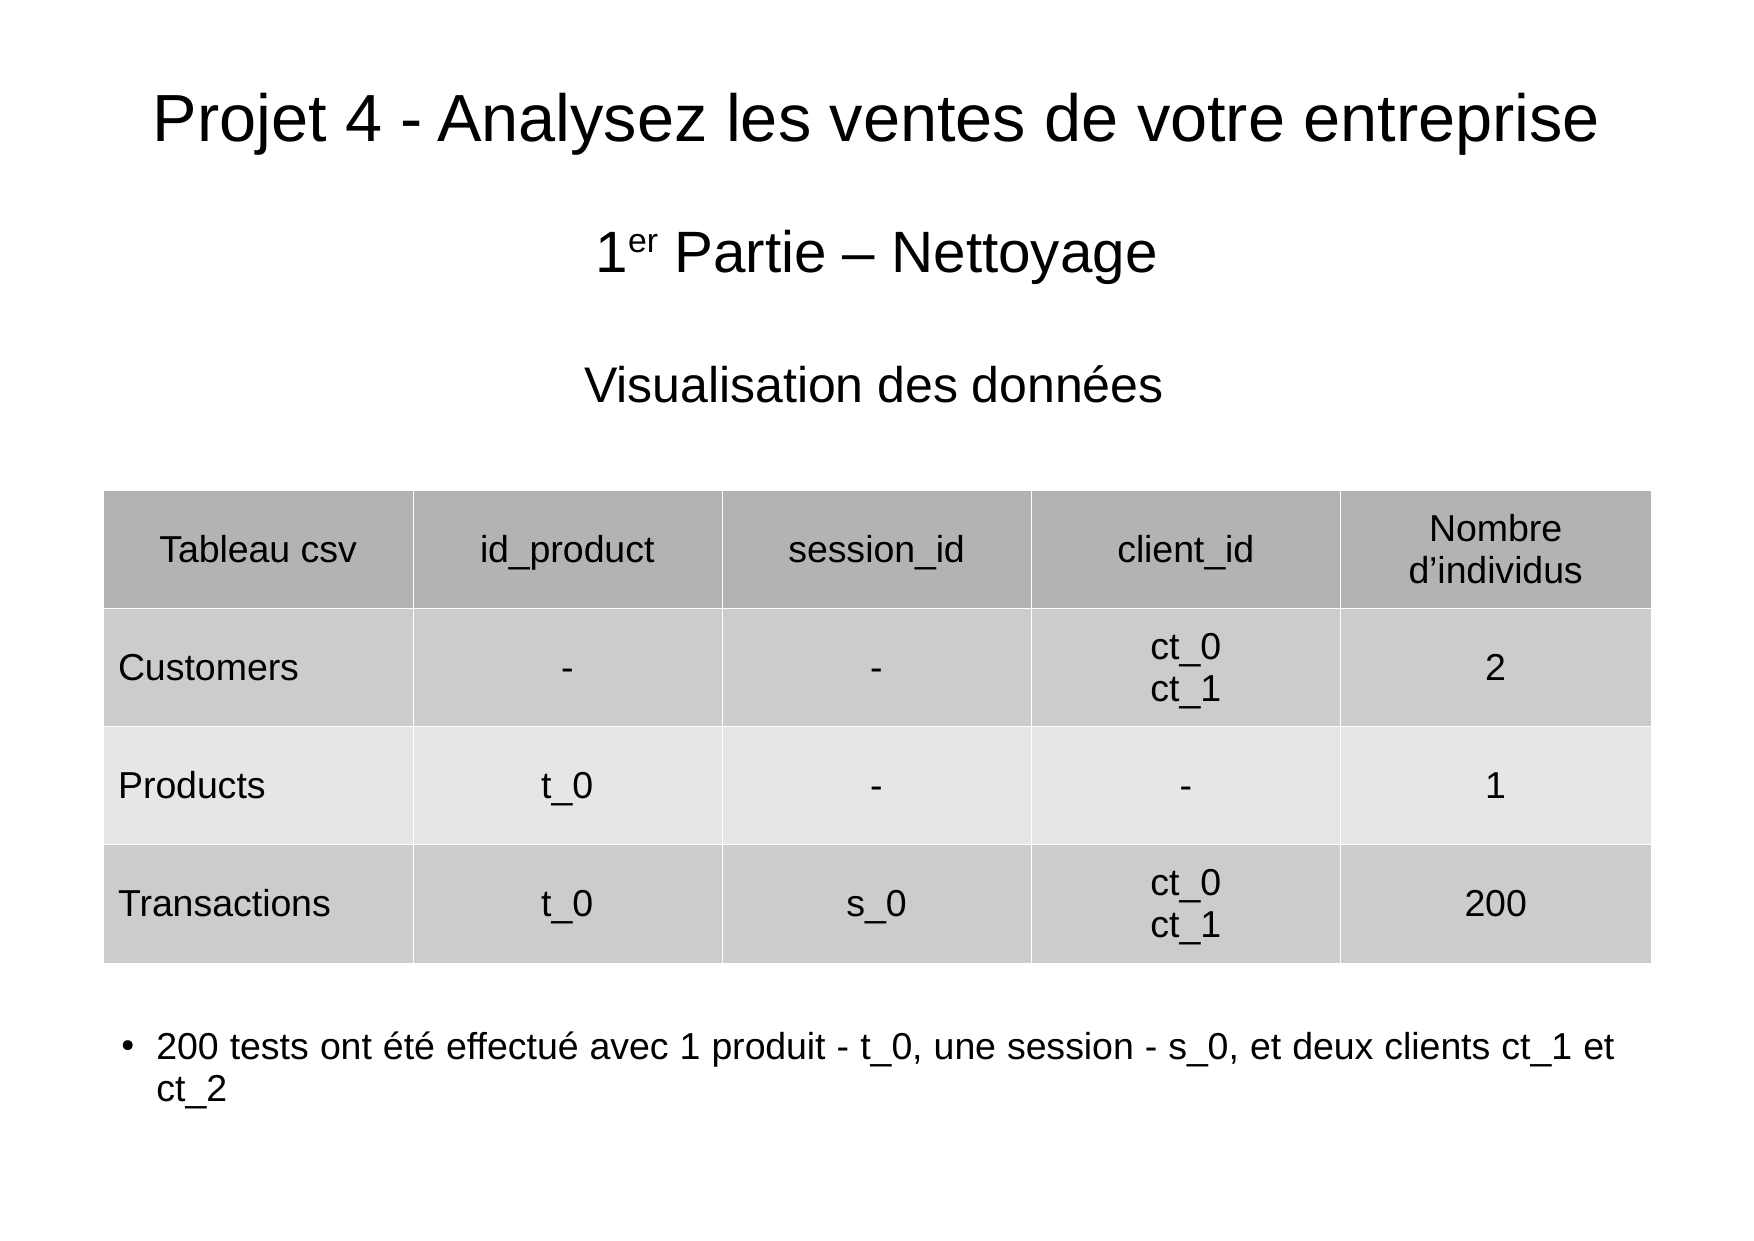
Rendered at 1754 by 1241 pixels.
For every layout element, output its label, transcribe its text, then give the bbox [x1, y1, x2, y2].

table_cell 200 [1341, 845, 1651, 963]
table_cell 1 [1341, 727, 1651, 844]
table_cell - [414, 609, 722, 726]
text_box Visualisation des données [106, 321, 1642, 449]
table_header client_id [1032, 491, 1340, 608]
title Projet 4 - Analysez les ventes de votre entreprise [140, 48, 1614, 188]
table_cell 2 [1341, 609, 1651, 726]
table_header Tableau csv [104, 491, 413, 608]
table_cell Transactions [104, 845, 413, 963]
table_cell Products [104, 727, 413, 844]
table_cell - [723, 727, 1031, 844]
table_header session_id [723, 491, 1031, 608]
table_cell t_0 [414, 727, 722, 844]
table_cell ct_0 ct_1 [1032, 845, 1340, 963]
text_box 200 tests ont été effectué avec 1 produit - t_0, une session - s_0, et deux clients ct_1 et ct_2 [106, 1017, 1654, 1117]
subtitle 1er Partie – Nettoyage [140, 188, 1614, 317]
table_cell - [1032, 727, 1340, 844]
table_header id_product [414, 491, 722, 608]
table_cell s_0 [723, 845, 1031, 963]
table_cell - [723, 609, 1031, 726]
table_cell ct_0 ct_1 [1032, 609, 1340, 726]
table_cell t_0 [414, 845, 722, 963]
table_cell Customers [104, 609, 413, 726]
table_header Nombre d’individus [1341, 491, 1651, 608]
